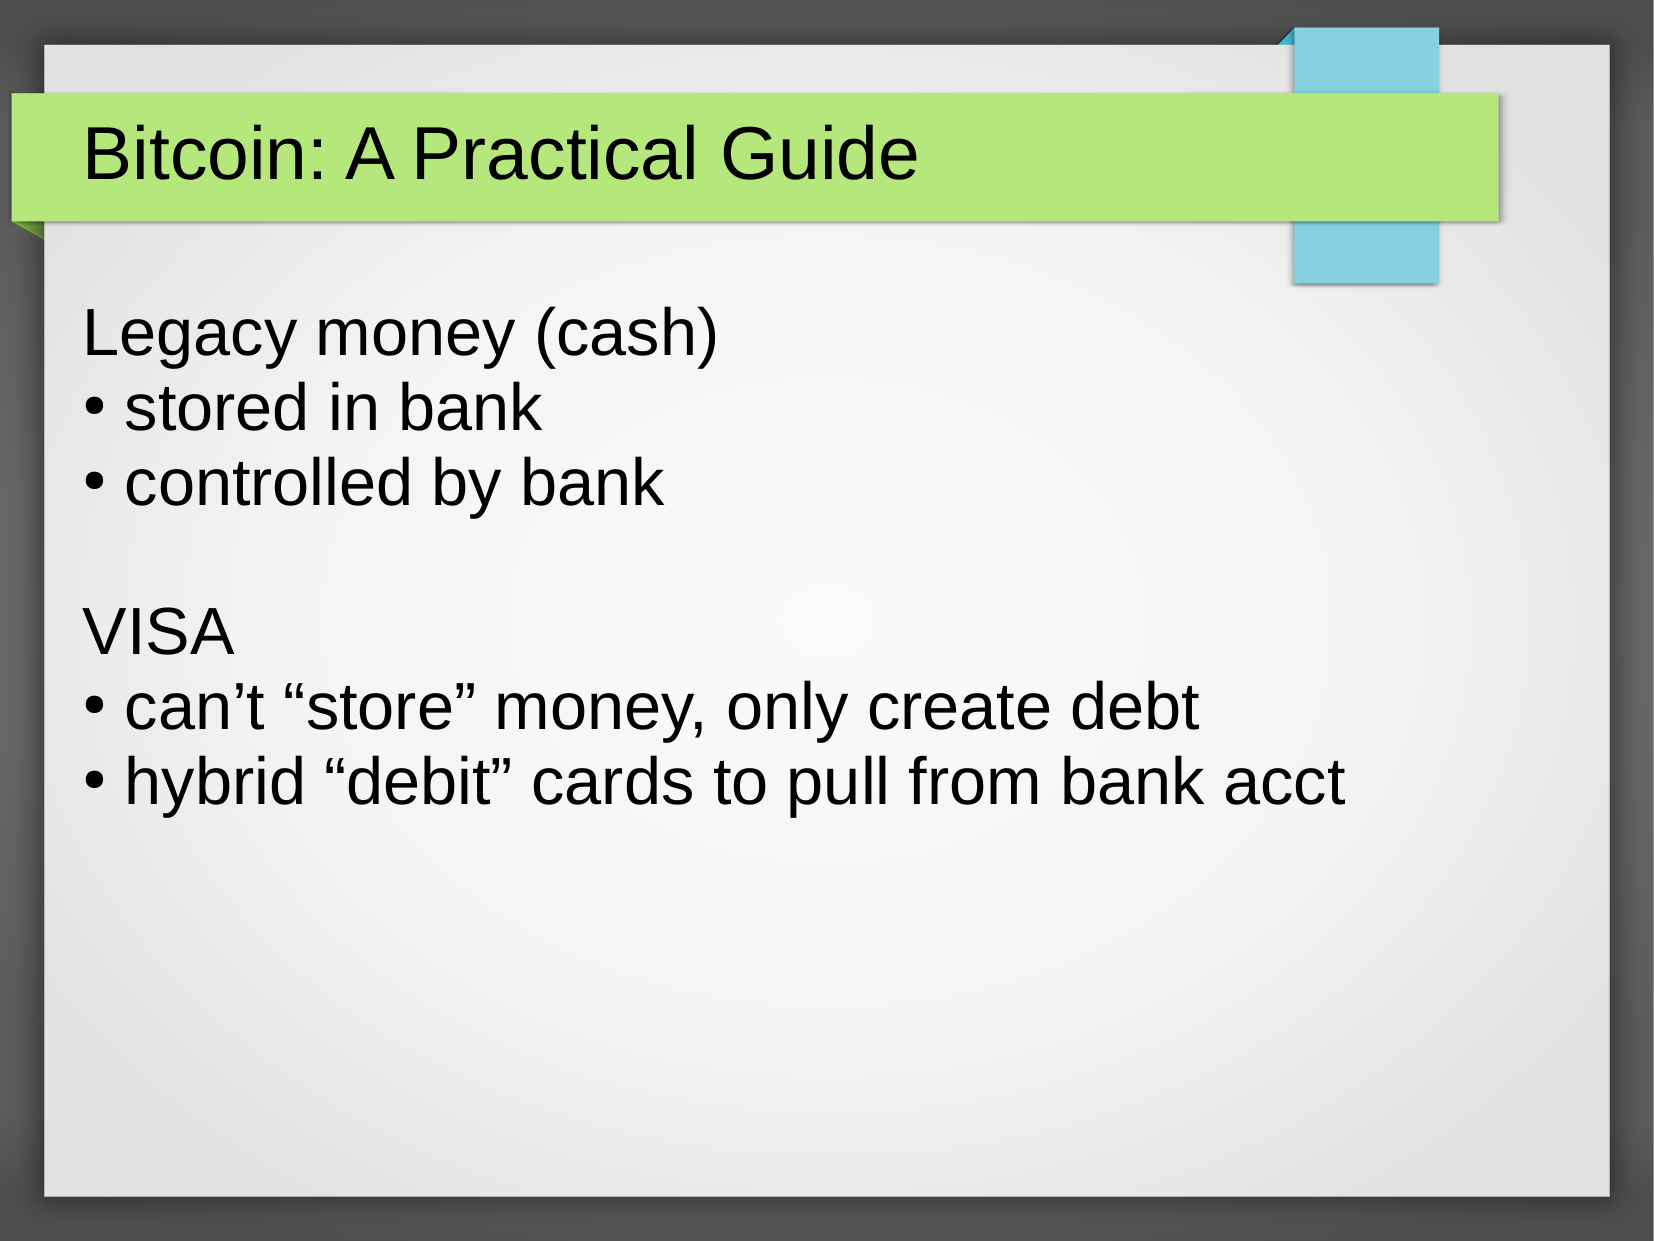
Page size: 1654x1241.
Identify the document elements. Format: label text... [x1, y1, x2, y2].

title Bitcoin: A Practical Guide [82, 94, 1264, 213]
picture [0, 0, 1654, 1241]
subtitle Legacy money (cash) stored in bank controlled by bank VISA can’t “store” money, only create debt hybrid “debit” cards to pull from bank acct [82, 295, 1571, 1015]
